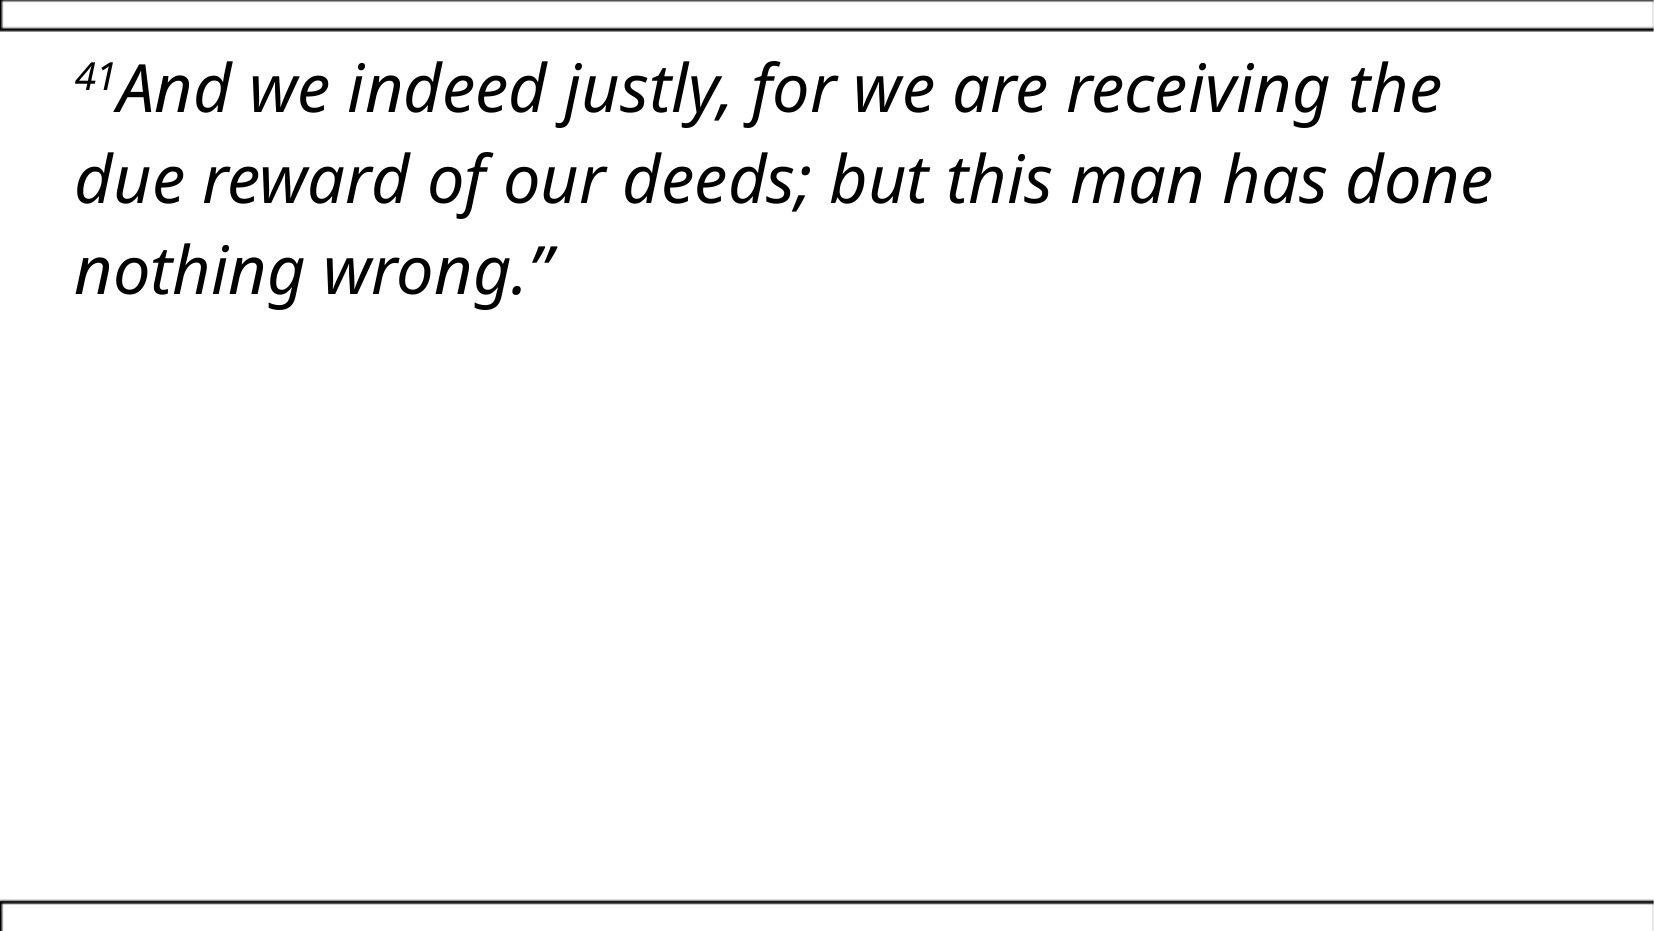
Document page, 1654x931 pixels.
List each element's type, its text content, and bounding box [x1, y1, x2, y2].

picture [0, 0, 1654, 931]
text_box 41And we indeed justly, for we are receiving the due reward of our deeds; but this man has done nothing wrong.” [60, 33, 1546, 316]
